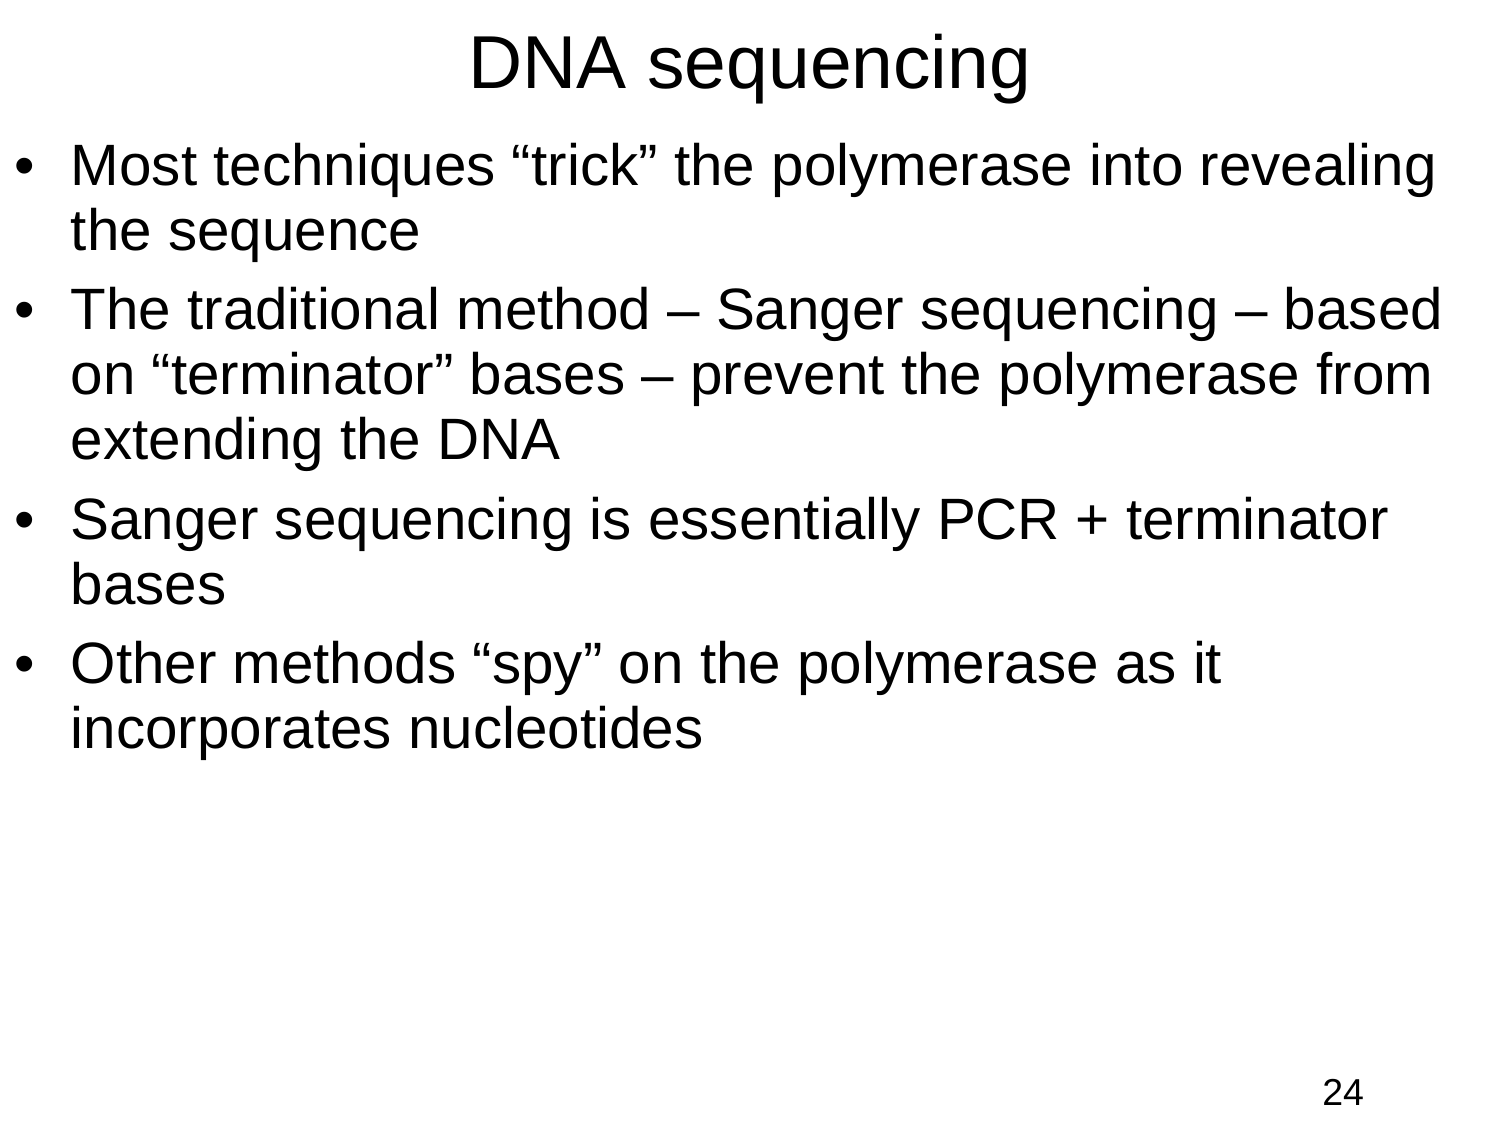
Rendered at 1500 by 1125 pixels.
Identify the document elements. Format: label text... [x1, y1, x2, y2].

list Most techniques “trick” the polymerase into revealing the sequence The traditional method – Sanger sequencing – based on “terminator” bases – prevent the polymerase from extending the DNA Sanger sequencing is essentially PCR + terminator bases Other methods “spy” on the polymerase as it incorporates nucleotides [0, 124, 1500, 1125]
title DNA sequencing [0, 12, 1500, 113]
